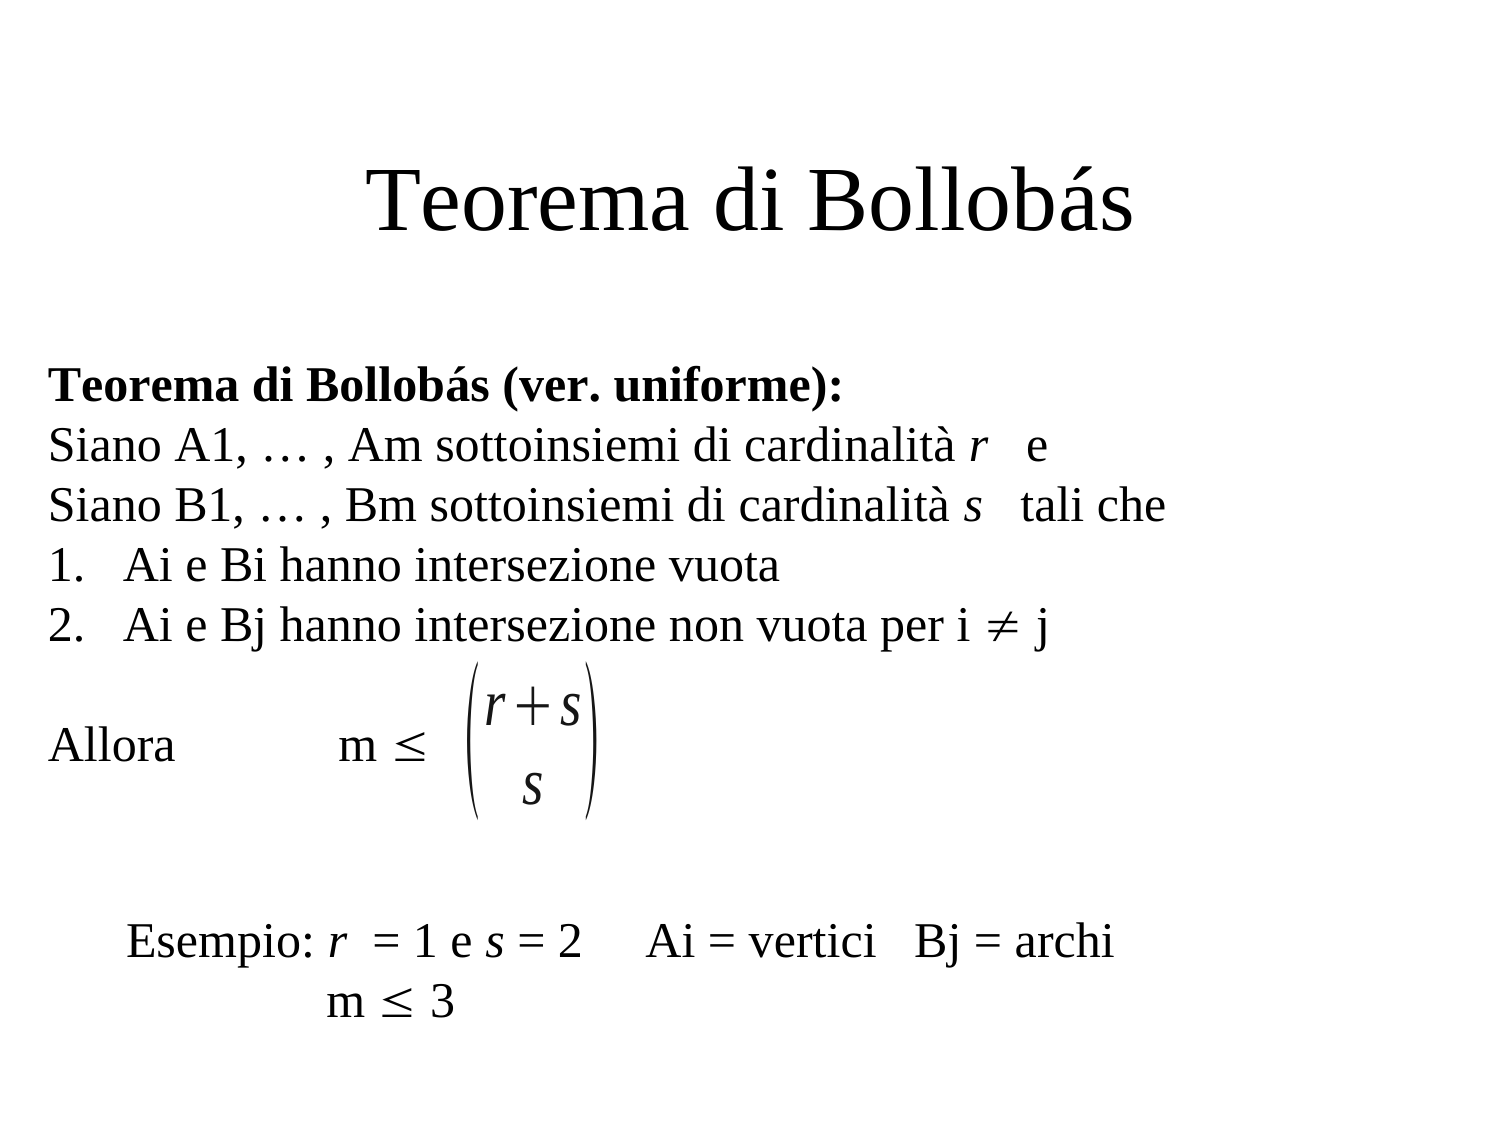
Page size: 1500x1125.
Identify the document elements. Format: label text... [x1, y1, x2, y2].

text_box Esempio: r = 1 e s = 2 Ai = vertici Bj = archi m  3 [111, 899, 1131, 1036]
chart [450, 658, 616, 826]
text_box Teorema di Bollobás (ver. uniforme): Siano A1, … , Am sottoinsiemi di cardinalità r e Siano B1, … , Bm sottoinsiemi di cardinalità s tali che Ai e Bi hanno intersezione vuota Ai e Bj hanno intersezione non vuota per i  j Allora m  [33, 344, 1332, 780]
title Teorema di Bollobás [112, 92, 1388, 296]
